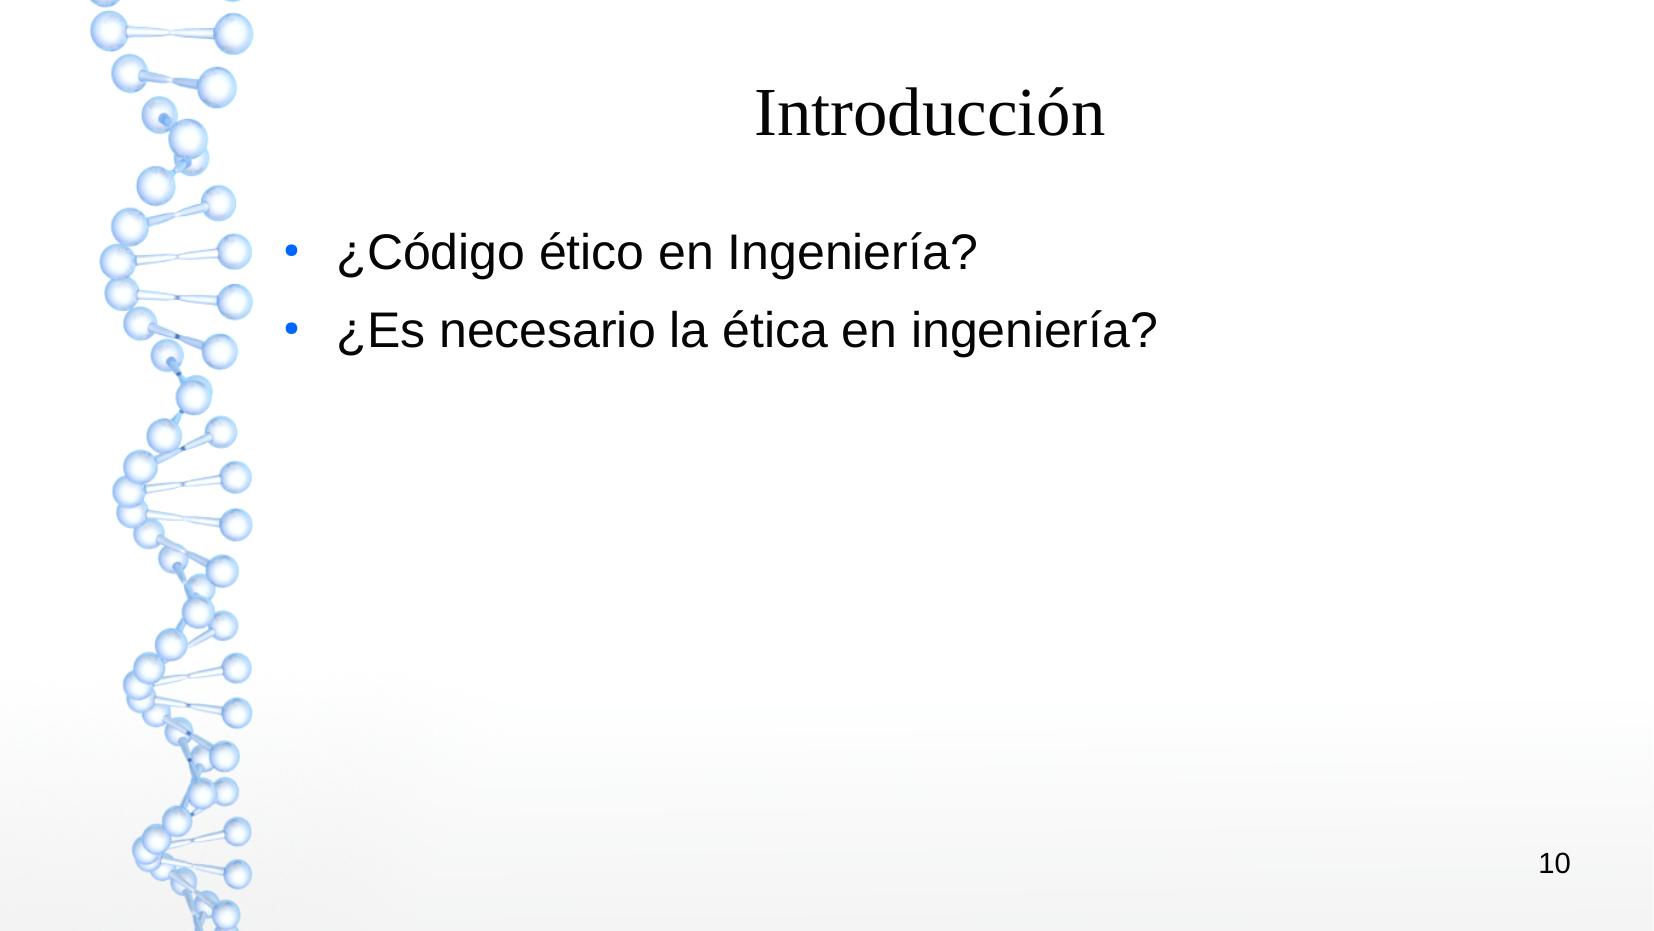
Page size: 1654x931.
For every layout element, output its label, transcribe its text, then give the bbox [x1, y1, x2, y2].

title Introducción [265, 35, 1595, 189]
list ¿Código ético en Ingeniería? ¿Es necesario la ética en ingeniería? [265, 224, 1595, 764]
picture [0, 0, 1654, 931]
